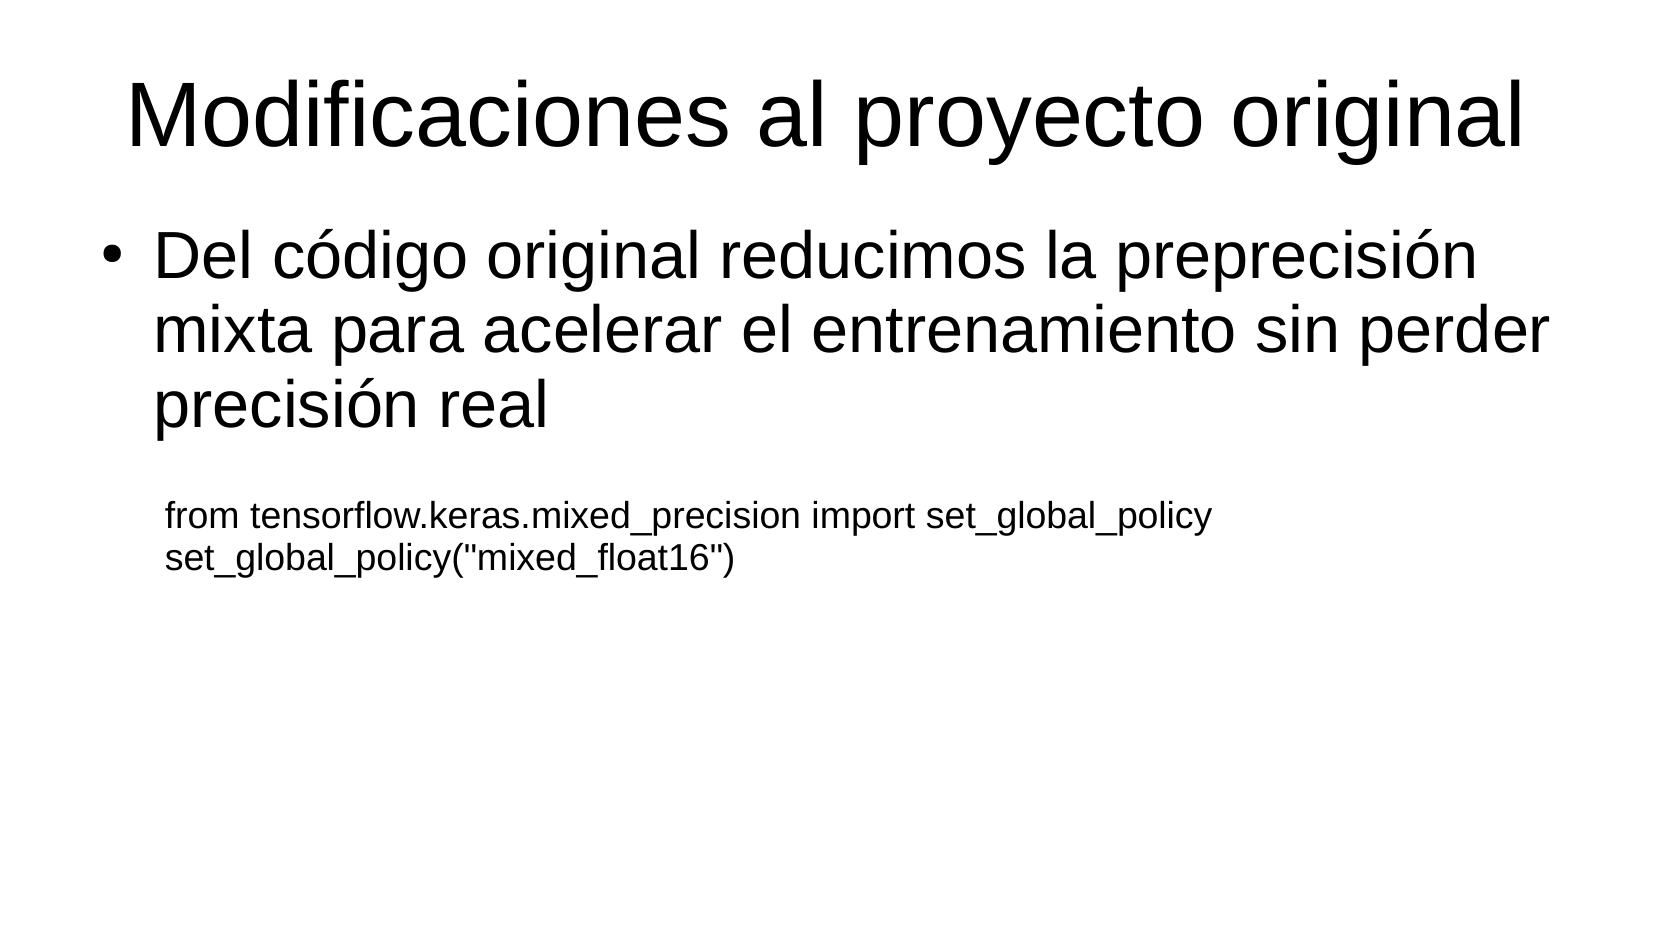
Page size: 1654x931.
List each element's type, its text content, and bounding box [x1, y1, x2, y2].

list Del código original reducimos la preprecisión mixta para acelerar el entrenamiento sin perder precisión real [82, 217, 1571, 758]
text_box from tensorflow.keras.mixed_precision import set_global_policy set_global_policy("mixed_float16") [150, 487, 1230, 587]
title Modificaciones al proyecto original [82, 37, 1571, 193]
